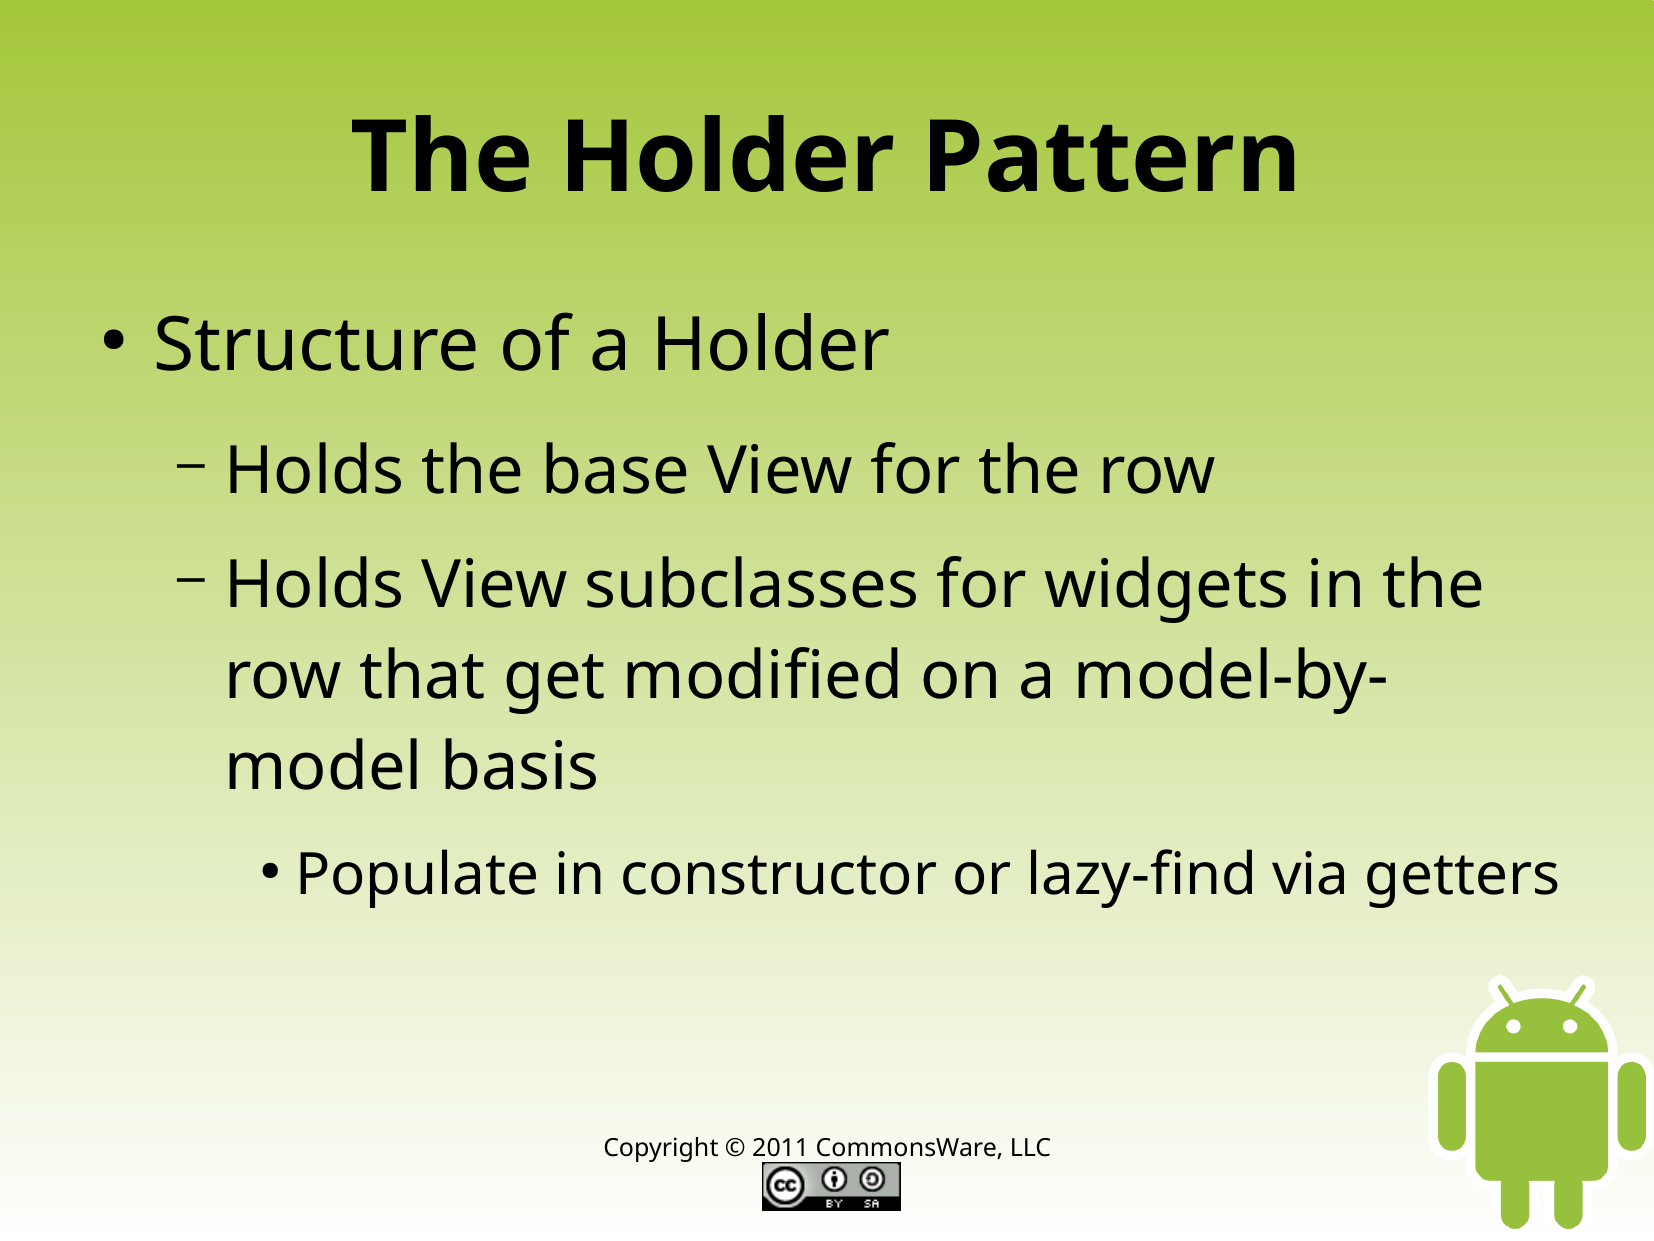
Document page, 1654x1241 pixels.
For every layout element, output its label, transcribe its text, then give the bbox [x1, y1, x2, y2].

picture [762, 1162, 901, 1211]
title The Holder Pattern [82, 49, 1571, 257]
list Structure of a Holder Holds the base View for the row Holds View subclasses for widgets in the row that get modified on a model-by-model basis Populate in constructor or lazy-find via getters [82, 290, 1571, 1126]
picture [1428, 975, 1654, 1238]
